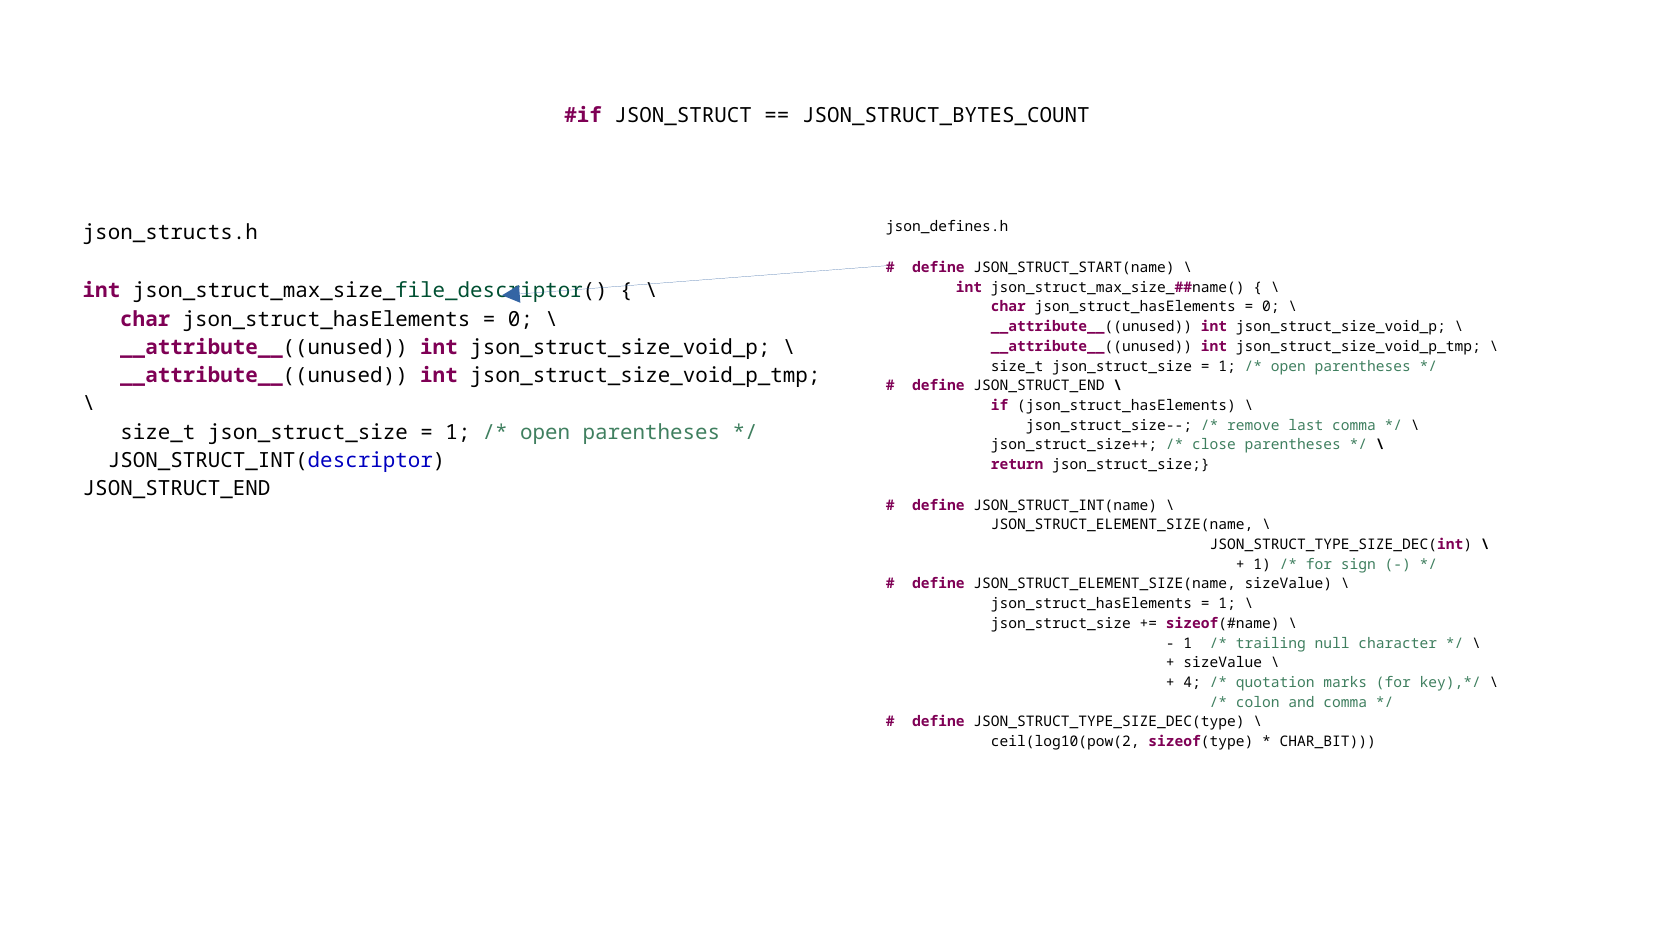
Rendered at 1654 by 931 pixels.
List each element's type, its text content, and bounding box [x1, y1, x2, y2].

list json_defines.h # define JSON_STRUCT_START(name) \ int json_struct_max_size_##name() { \ char json_struct_hasElements = 0; \ __attribute__((unused)) int json_struct_size_void_p; \ __attribute__((unused)) int json_struct_size_void_p_tmp; \ size_t json_struct_size = 1; /* open parentheses */ # define JSON_STRUCT_END \ if (json_struct_hasElements) \ json_struct_size--; /* remove last comma */ \ json_struct_size++; /* close parentheses */ \ return json_struct_size;} # define JSON_STRUCT_INT(name) \ JSON_STRUCT_ELEMENT_SIZE(name, \ JSON_STRUCT_TYPE_SIZE_DEC(int) \ + 1) /* for sign (-) */ # define JSON_STRUCT_ELEMENT_SIZE(name, sizeValue) \ json_struct_hasElements = 1; \ json_struct_size += sizeof(#name) \ - 1 /* trailing null character */ \ + sizeValue \ + 4; /* quotation marks (for key),*/ \ /* colon and comma */ # define JSON_STRUCT_TYPE_SIZE_DEC(type) \ ceil(log10(pow(2, sizeof(type) * CHAR_BIT))) [885, 216, 1571, 756]
list json_structs.h int json_struct_max_size_file_descriptor() { \ char json_struct_hasElements = 0; \ __attribute__((unused)) int json_struct_size_void_p; \ __attribute__((unused)) int json_struct_size_void_p_tmp; \ size_t json_struct_size = 1; /* open parentheses */ JSON_STRUCT_INT(descriptor) JSON_STRUCT_END [82, 217, 827, 758]
title #if JSON_STRUCT == JSON_STRUCT_BYTES_COUNT [82, 37, 1571, 193]
